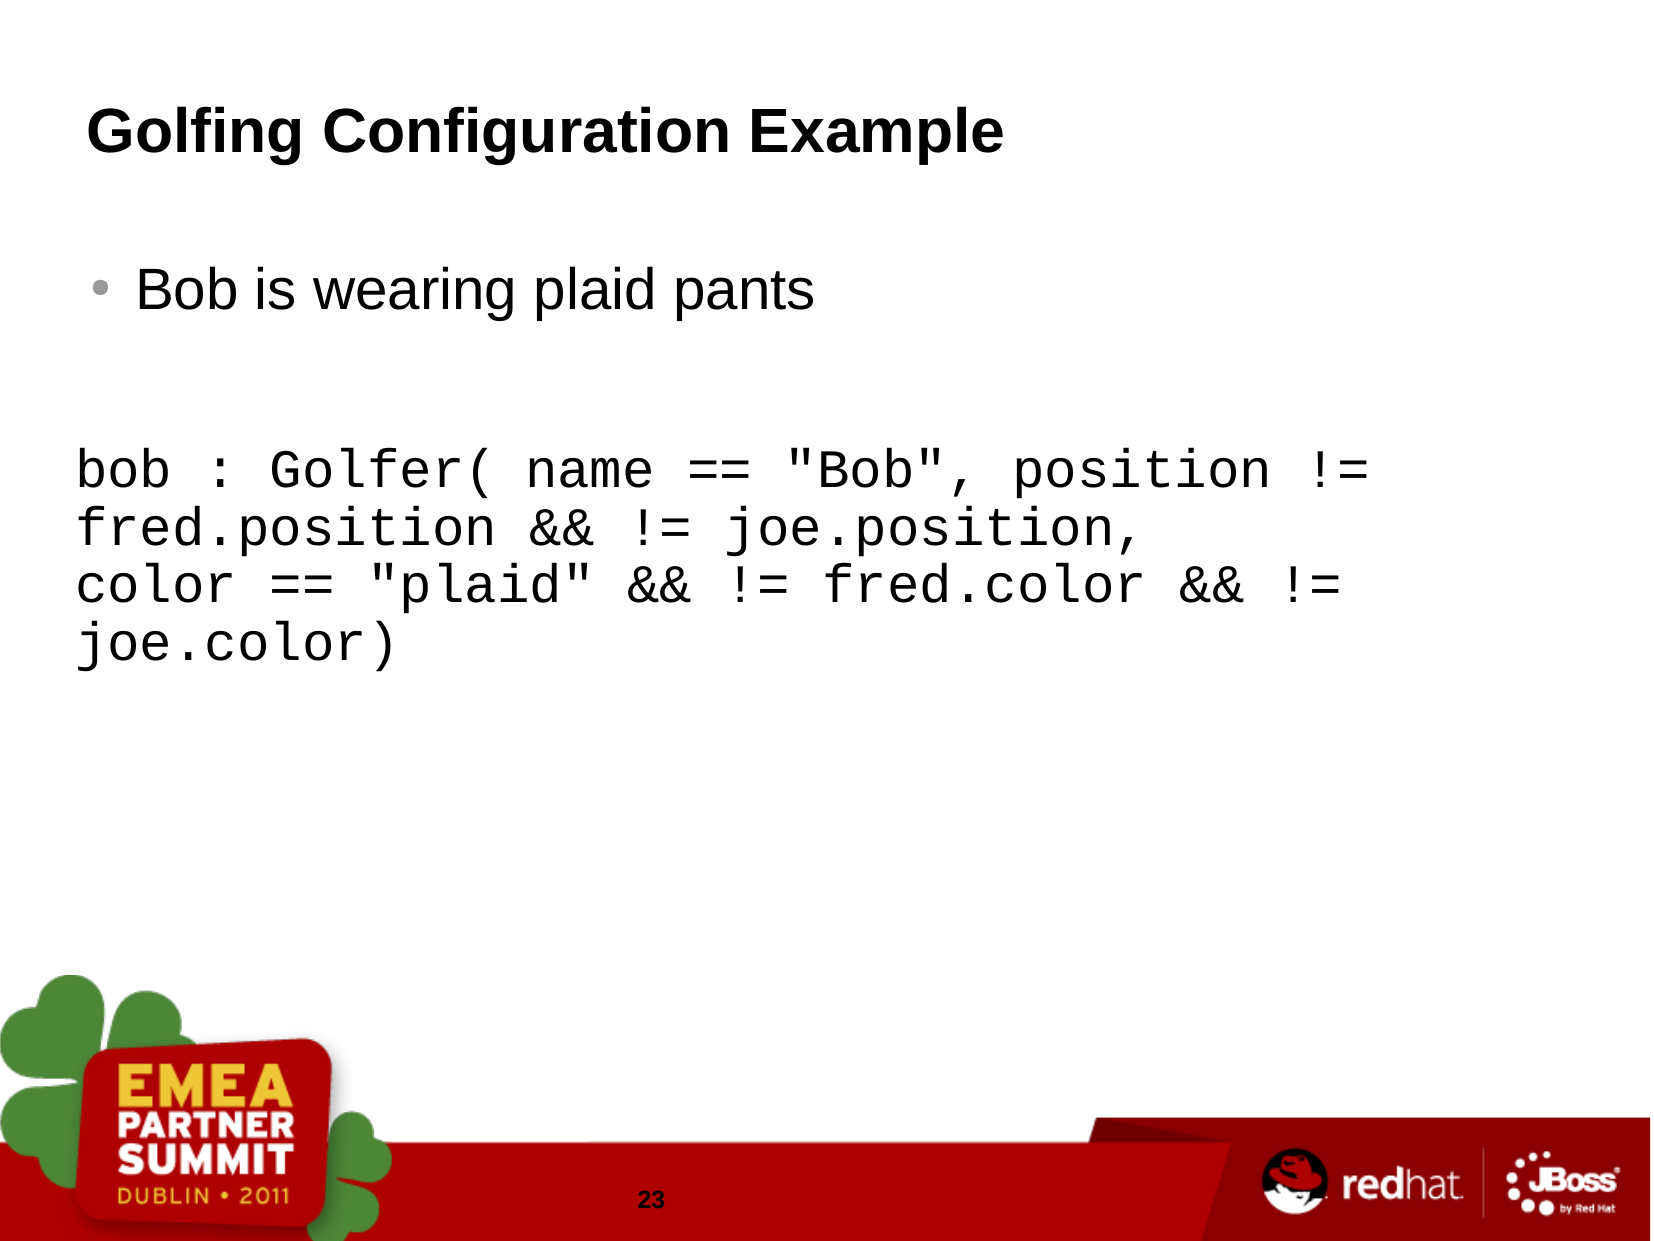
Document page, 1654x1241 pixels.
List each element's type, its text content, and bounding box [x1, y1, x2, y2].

title Golfing Configuration Example [86, 37, 1576, 226]
picture [0, 975, 1651, 1241]
list Bob is wearing plaid pants bob : Golfer( name == "Bob", position != fred.position && != joe.position, color == "plaid" && != fred.color && != joe.color) [75, 256, 1564, 1051]
